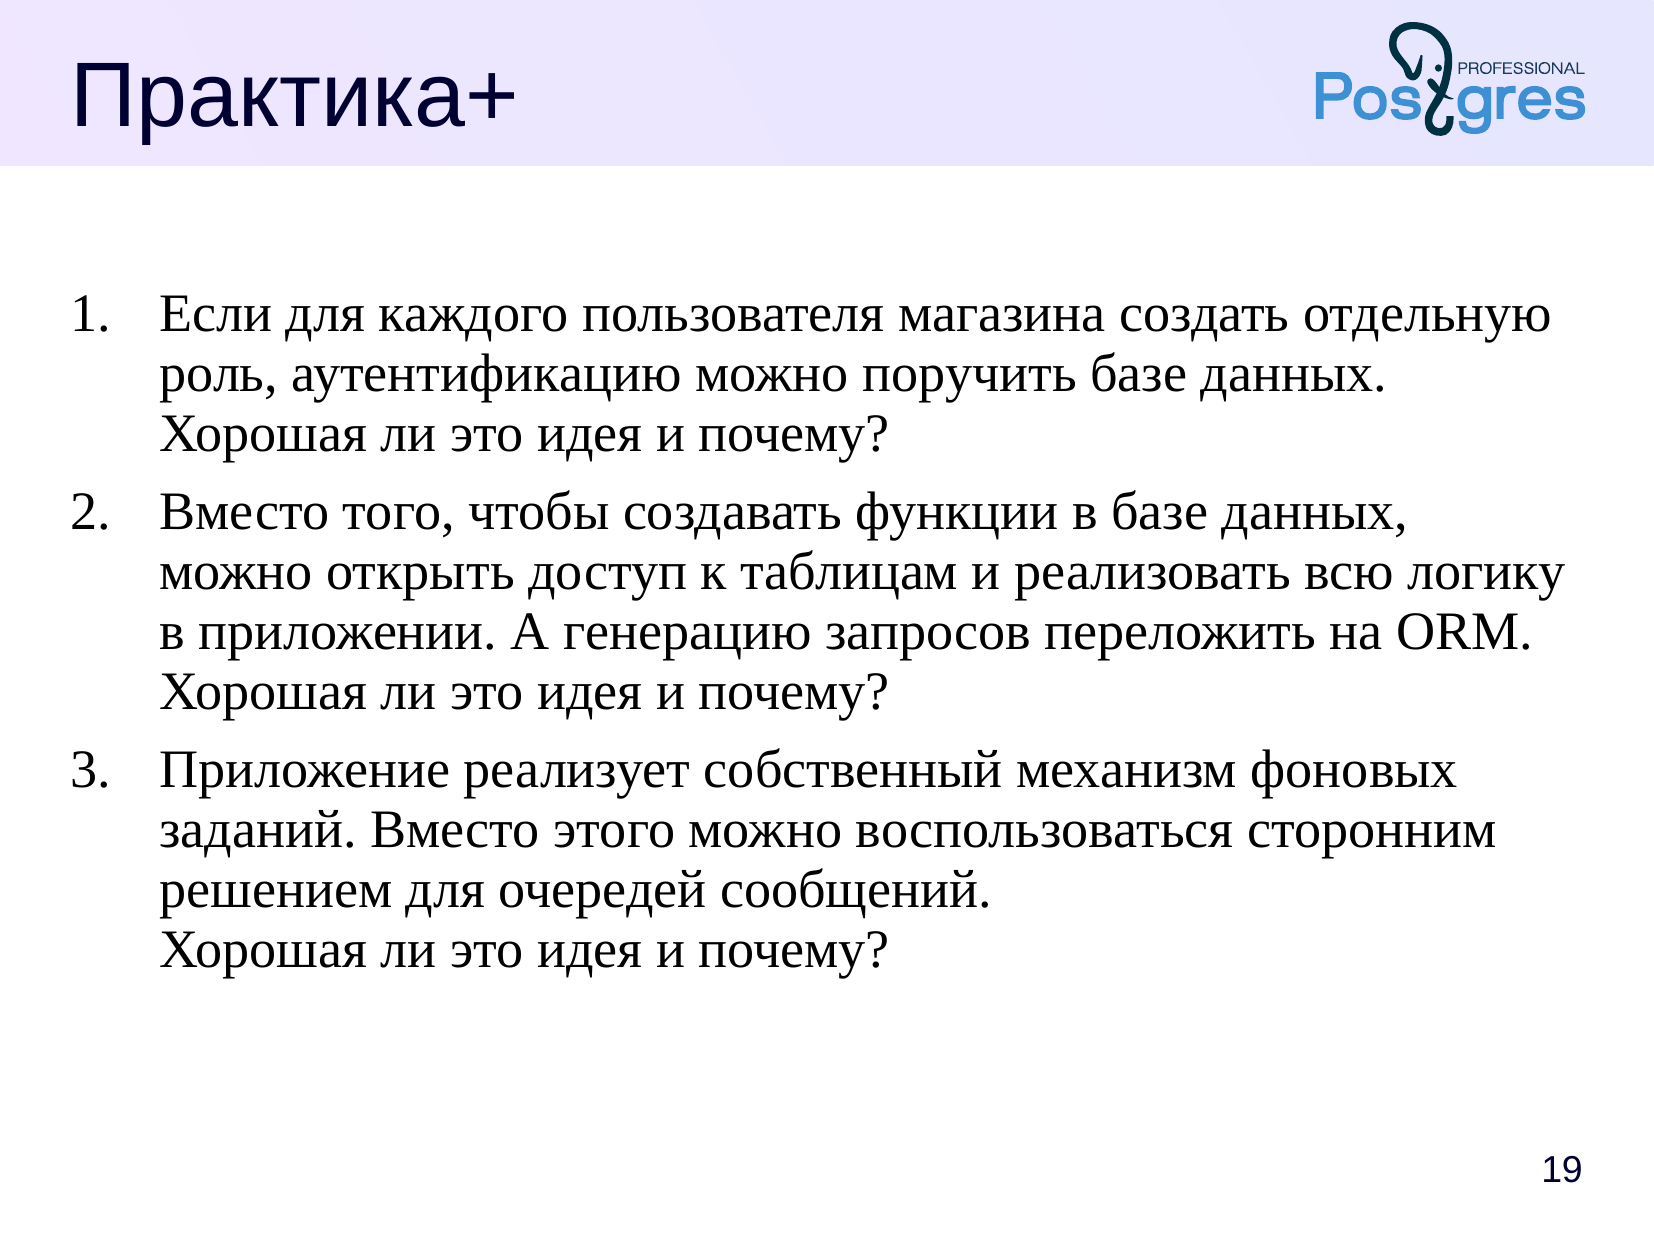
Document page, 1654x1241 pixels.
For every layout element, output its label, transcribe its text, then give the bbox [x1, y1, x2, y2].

title Практика+ [70, 43, 1241, 147]
list Если для каждого пользователя магазина создать отдельную роль, аутентификацию можно поручить базе данных. Хорошая ли это идея и почему? Вместо того, чтобы создавать функции в базе данных, можно открыть доступ к таблицам и реализовать всю логику в приложении. А генерацию запросов переложить на ORM. Хорошая ли это идея и почему? Приложение реализует собственный механизм фоновых заданий. Вместо этого можно воспользоваться сторонним решением для очередей сообщений. Хорошая ли это идея и почему? [70, 283, 1583, 1134]
